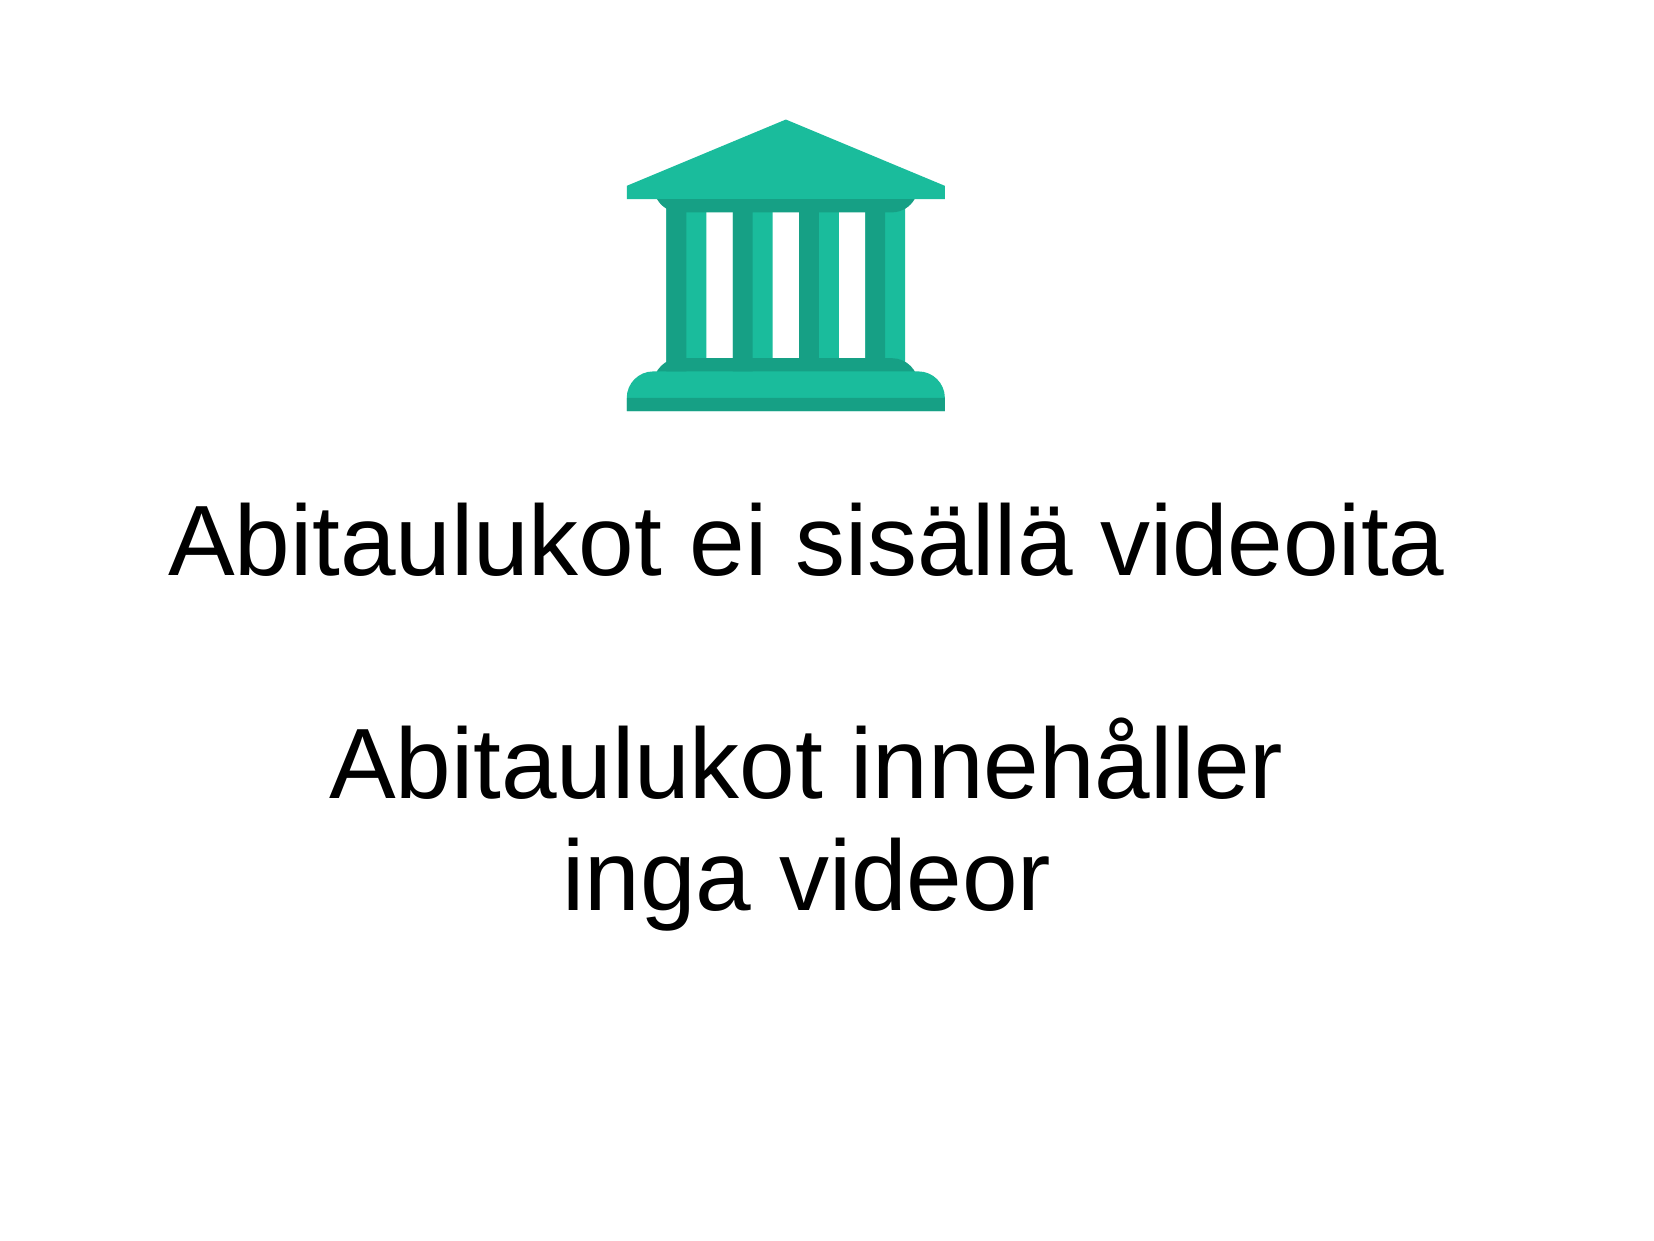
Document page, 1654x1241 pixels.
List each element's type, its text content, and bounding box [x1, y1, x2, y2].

text_box Abitaulukot ei sisällä videoita Abitaulukot innehåller inga videor [153, 477, 1477, 1052]
picture [626, 106, 945, 425]
